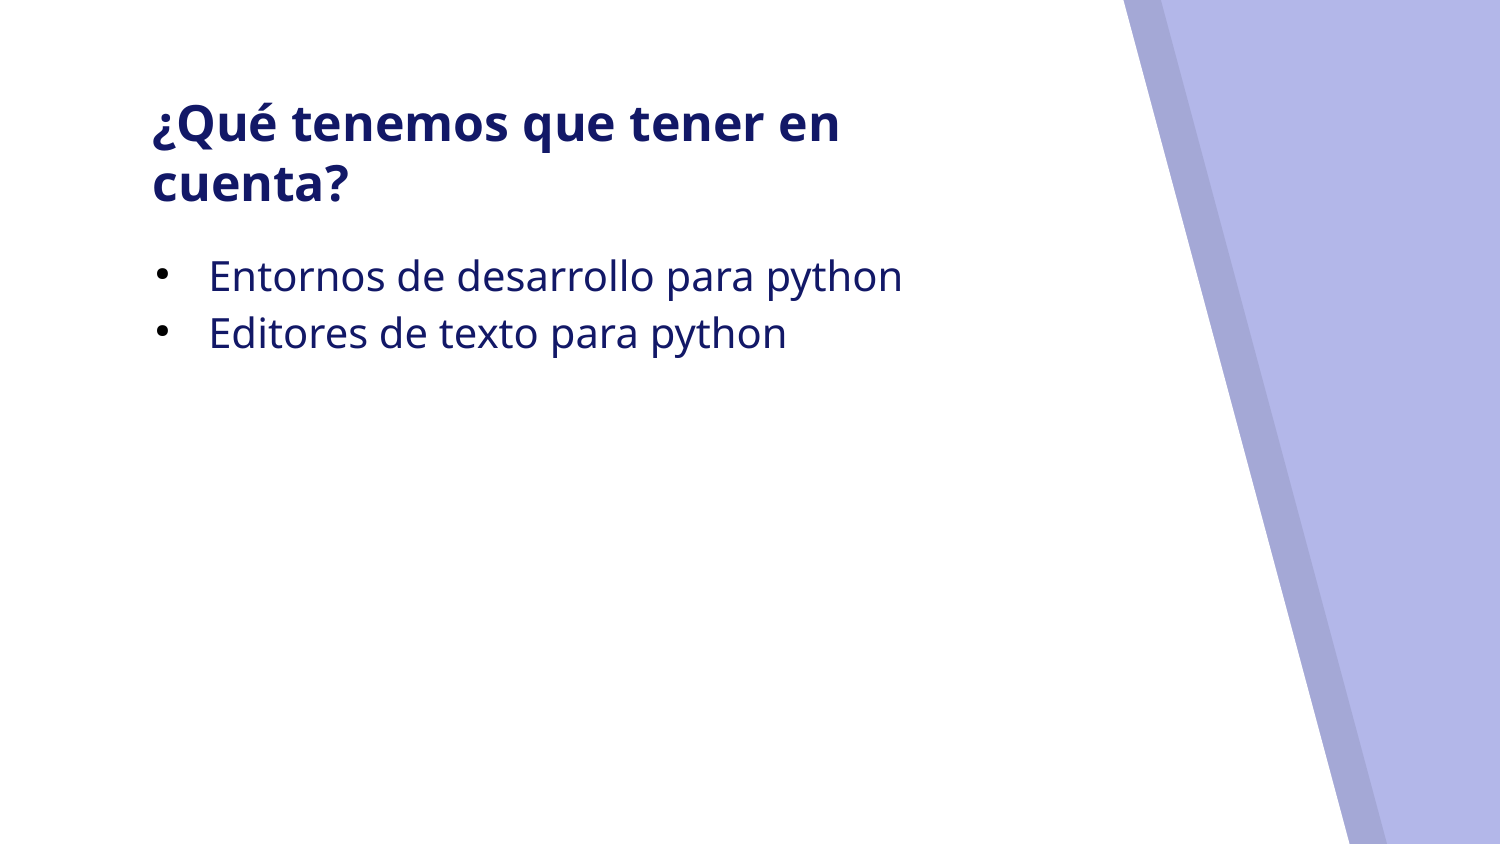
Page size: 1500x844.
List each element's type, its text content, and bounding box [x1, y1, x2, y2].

list Entornos de desarrollo para python Editores de texto para python [137, 246, 1229, 732]
title ¿Qué tenemos que tener en cuenta? [137, 146, 1011, 227]
